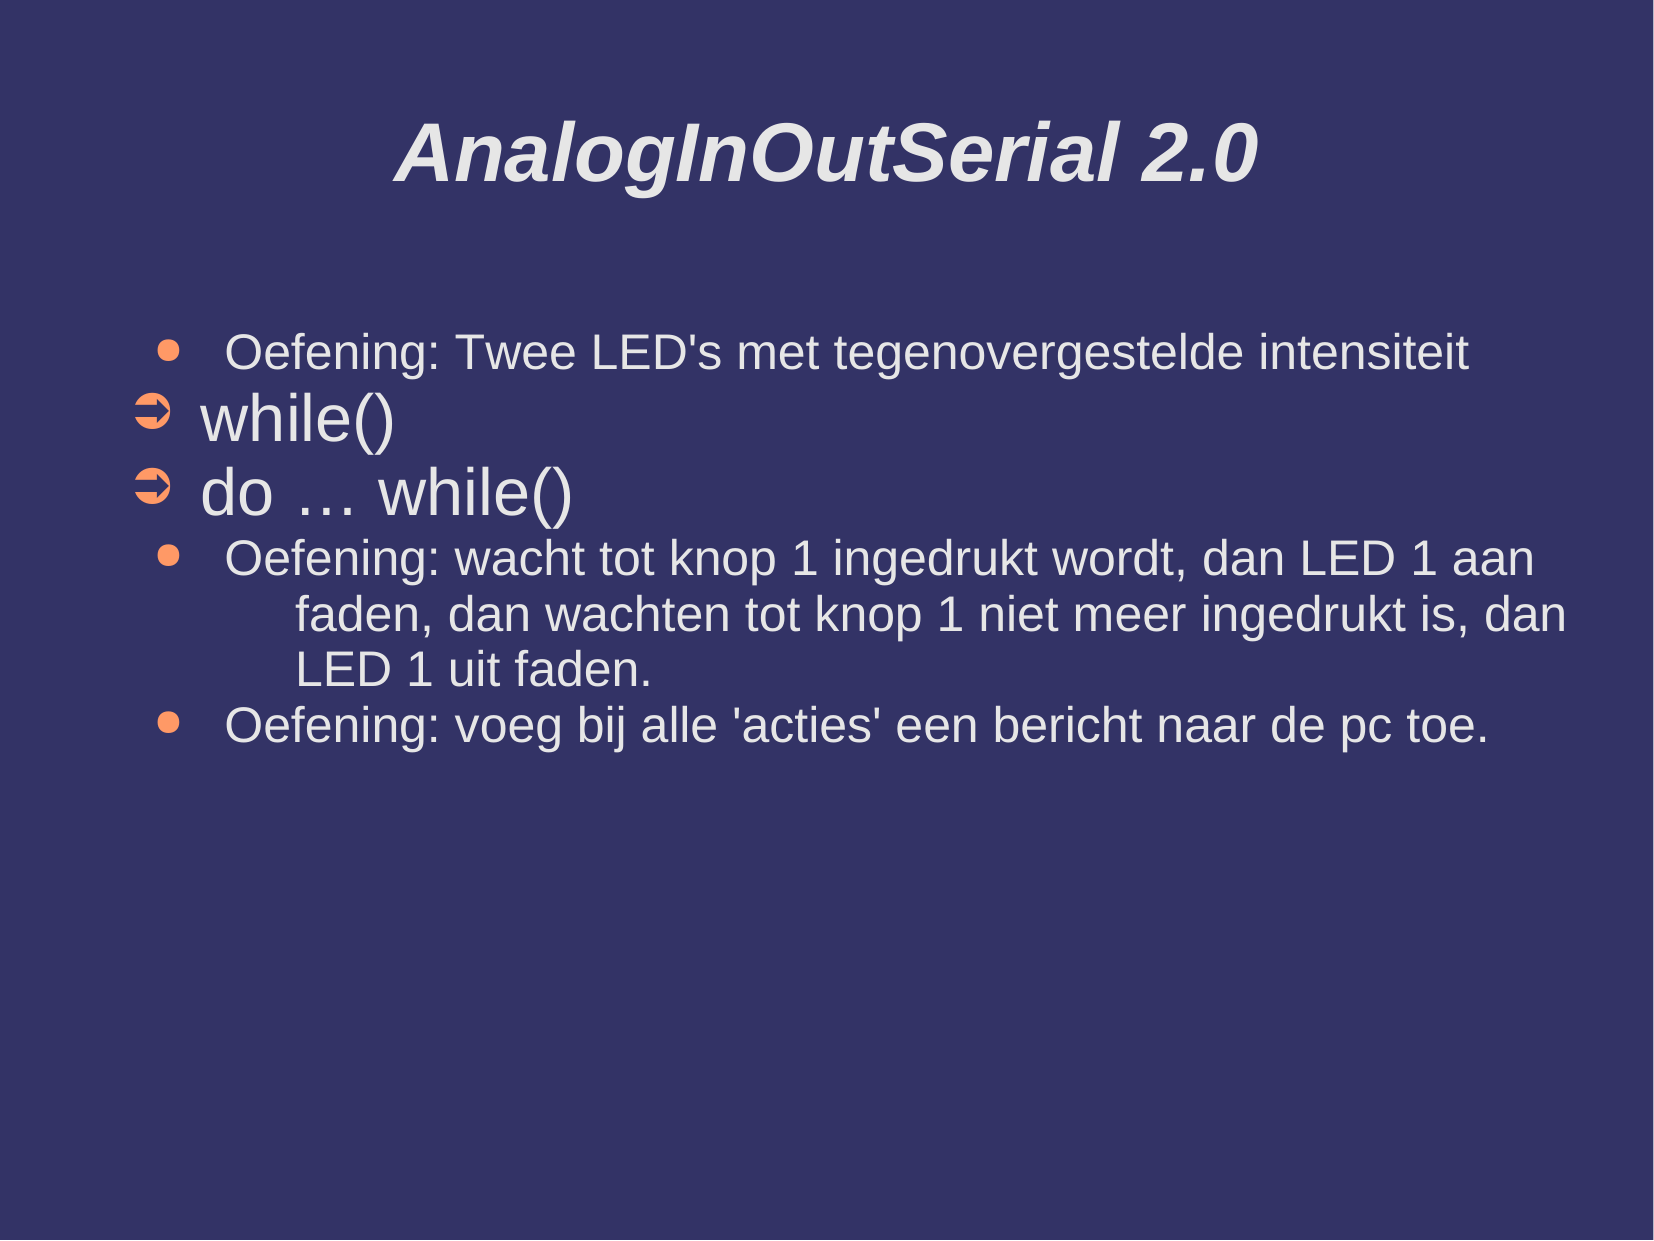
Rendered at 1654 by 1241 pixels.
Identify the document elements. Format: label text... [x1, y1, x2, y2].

list Oefening: Twee LED's met tegenovergestelde intensiteit while() do … while() Oefening: wacht tot knop 1 ingedrukt wordt, dan LED 1 aan faden, dan wachten tot knop 1 niet meer ingedrukt is, dan LED 1 uit faden. Oefening: voeg bij alle 'acties' een bericht naar de pc toe. [118, 324, 1571, 1004]
title AnalogInOutSerial 2.0 [82, 49, 1571, 257]
